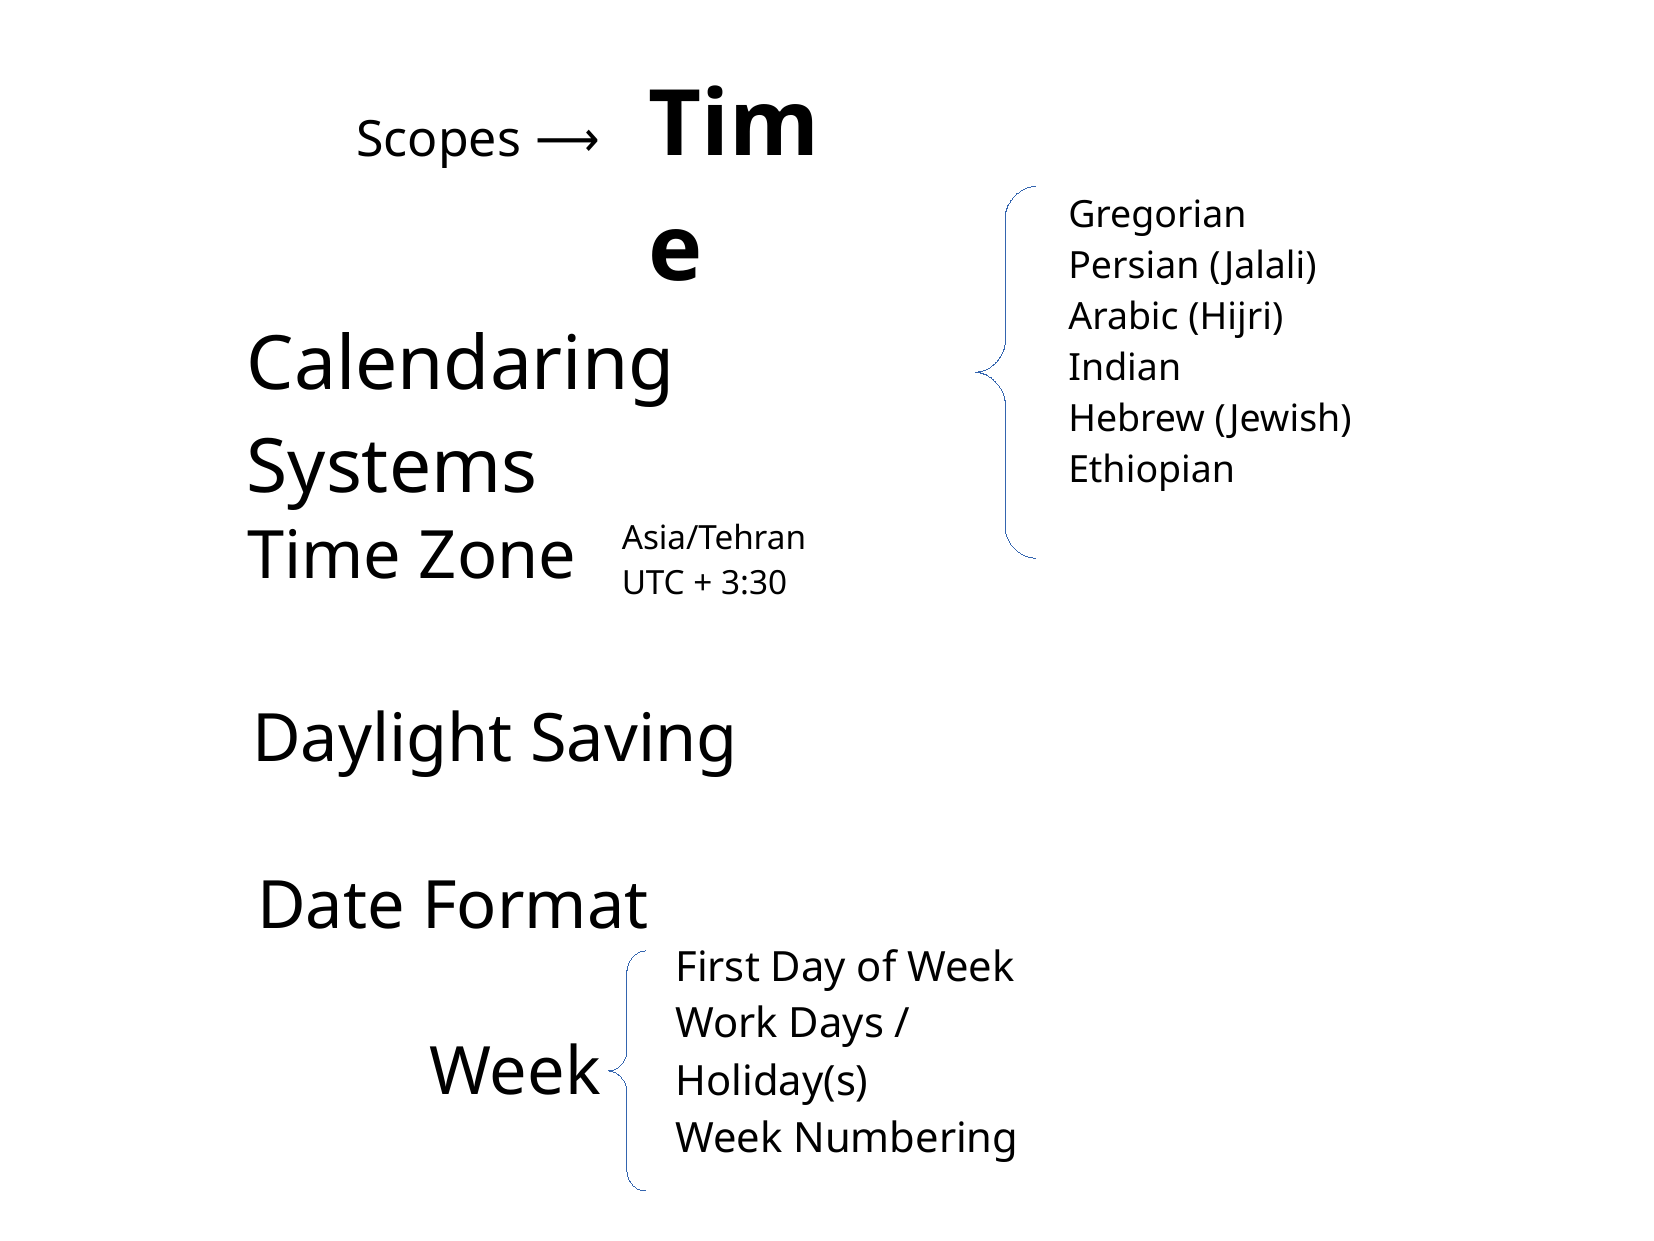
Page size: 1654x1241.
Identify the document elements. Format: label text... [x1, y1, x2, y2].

text_box Daylight Saving [237, 682, 713, 807]
text_box Week [414, 1015, 603, 1141]
text_box First Day of Week Work Days / Holiday(s) Week Numbering [660, 928, 1062, 1218]
text_box Scopes ⟶ [341, 95, 741, 193]
text_box Asia/Tehran UTC + 3:30 [607, 506, 856, 631]
text_box Date Format [242, 849, 625, 975]
text_box Calendaring Systems [231, 302, 936, 440]
text_box Time [633, 50, 877, 232]
text_box Gregorian Persian (Jalali) Arabic (Hijri) Indian Hebrew (Jewish) Ethiopian [1053, 180, 1336, 565]
text_box Time Zone [232, 499, 661, 638]
